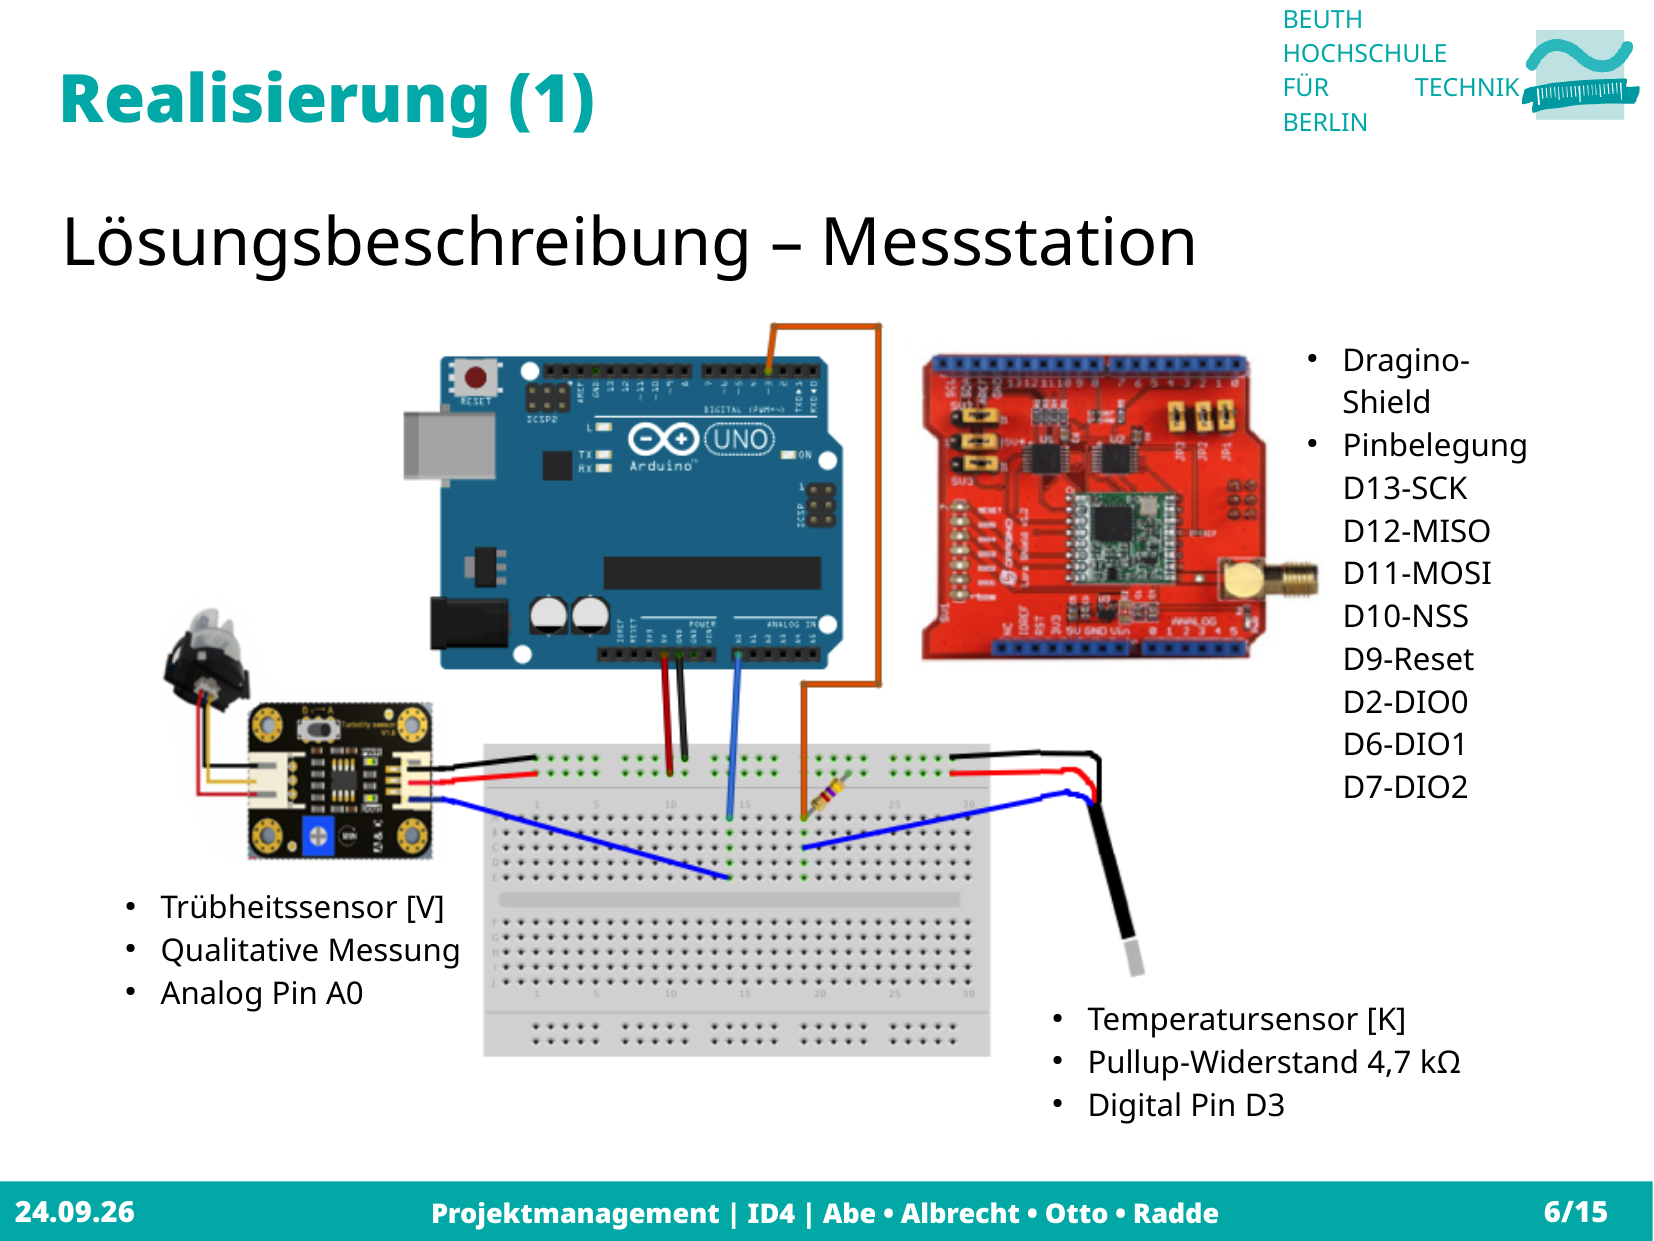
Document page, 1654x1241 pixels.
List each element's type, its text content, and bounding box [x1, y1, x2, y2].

text_box Temperatursensor [K] Pullup-Widerstand 4,7 kΩ Digital Pin D3 [1001, 990, 1501, 1187]
title Realisierung (1) [58, 35, 1240, 142]
text_box Trübheitssensor [V] Qualitative Messung Analog Pin A0 [75, 878, 511, 1011]
picture [1522, 30, 1640, 120]
list Lösungsbeschreibung – Messstation [60, 194, 1596, 1125]
text_box Dragino-Shield Pinbelegung D13-SCK D12-MISO D11-MOSI D10-NSS D9-Reset D2-DIO0 D6-DIO1 D7-DIO2 [1256, 330, 1557, 744]
